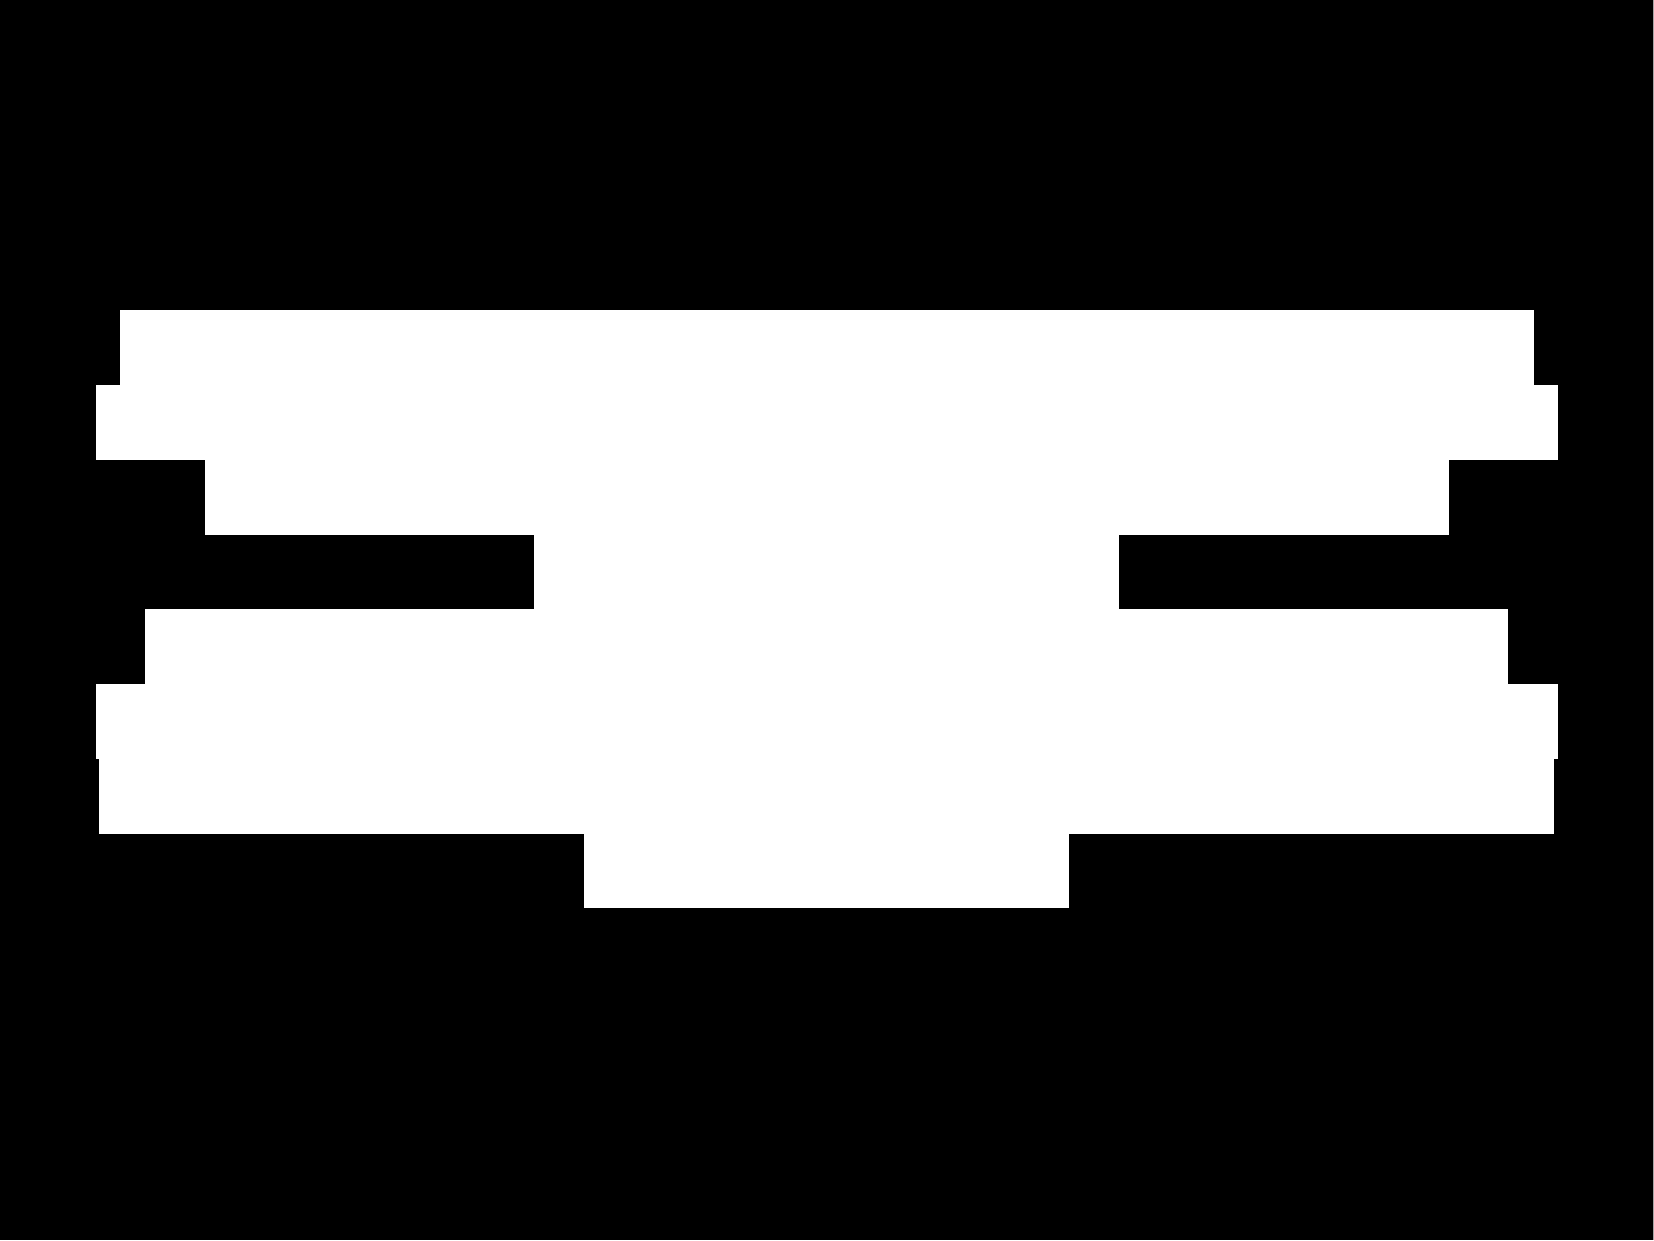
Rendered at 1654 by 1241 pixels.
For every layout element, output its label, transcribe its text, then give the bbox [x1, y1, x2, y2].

subtitle Eu acalmo o mar, não temas ó meu filho Eu vim lhe ajudar, Sou seu porto seguro pode confiar, Eu sou maior que tudo, então pra que temer? Eu estou com você. Eu acalmo o mar estou na sua frente sou seu guardião, lhe guardo e lhe seguro com as minhas mãos, Eu sou maior que tudo e vou lhe abençoar você vai triunfar. [82, 49, 1571, 1170]
